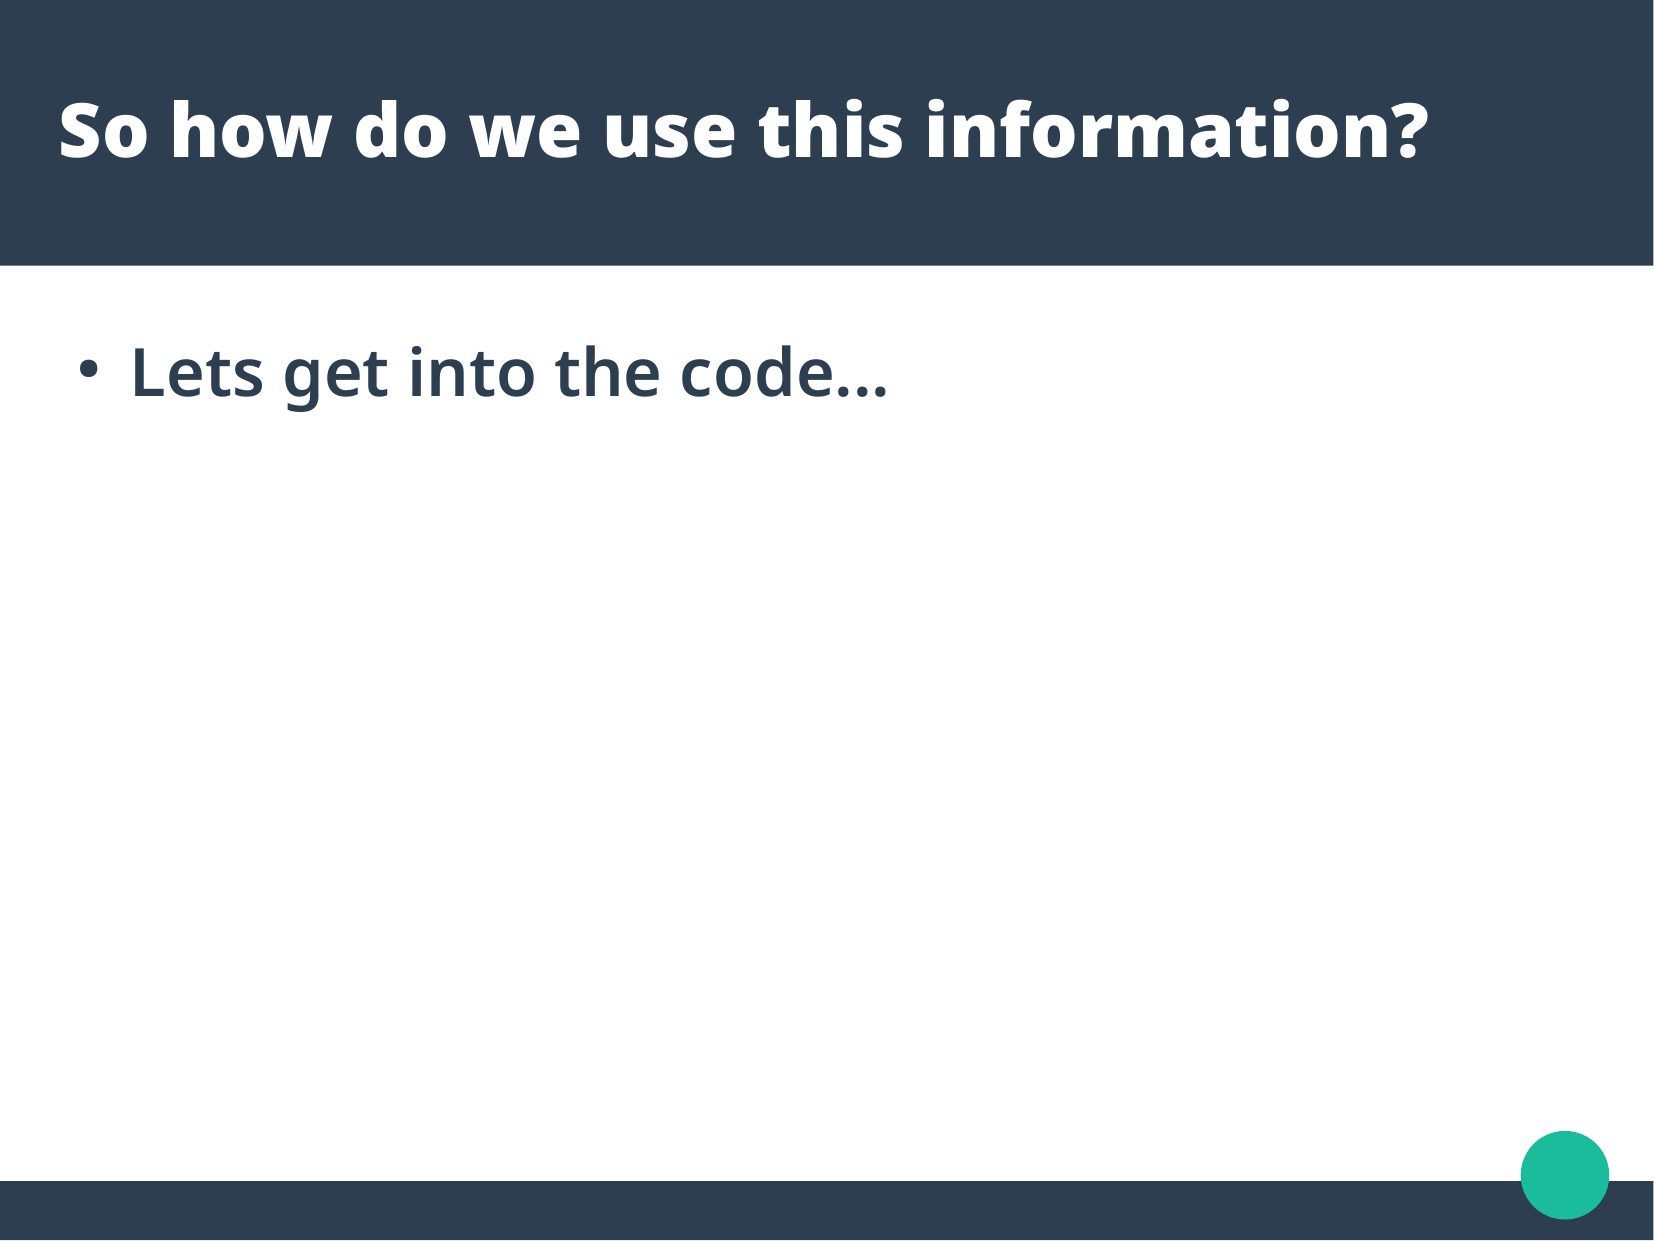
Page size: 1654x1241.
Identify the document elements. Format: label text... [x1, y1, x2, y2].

list Lets get into the code... [59, 324, 1595, 1152]
title So how do we use this information? [59, 49, 1595, 207]
